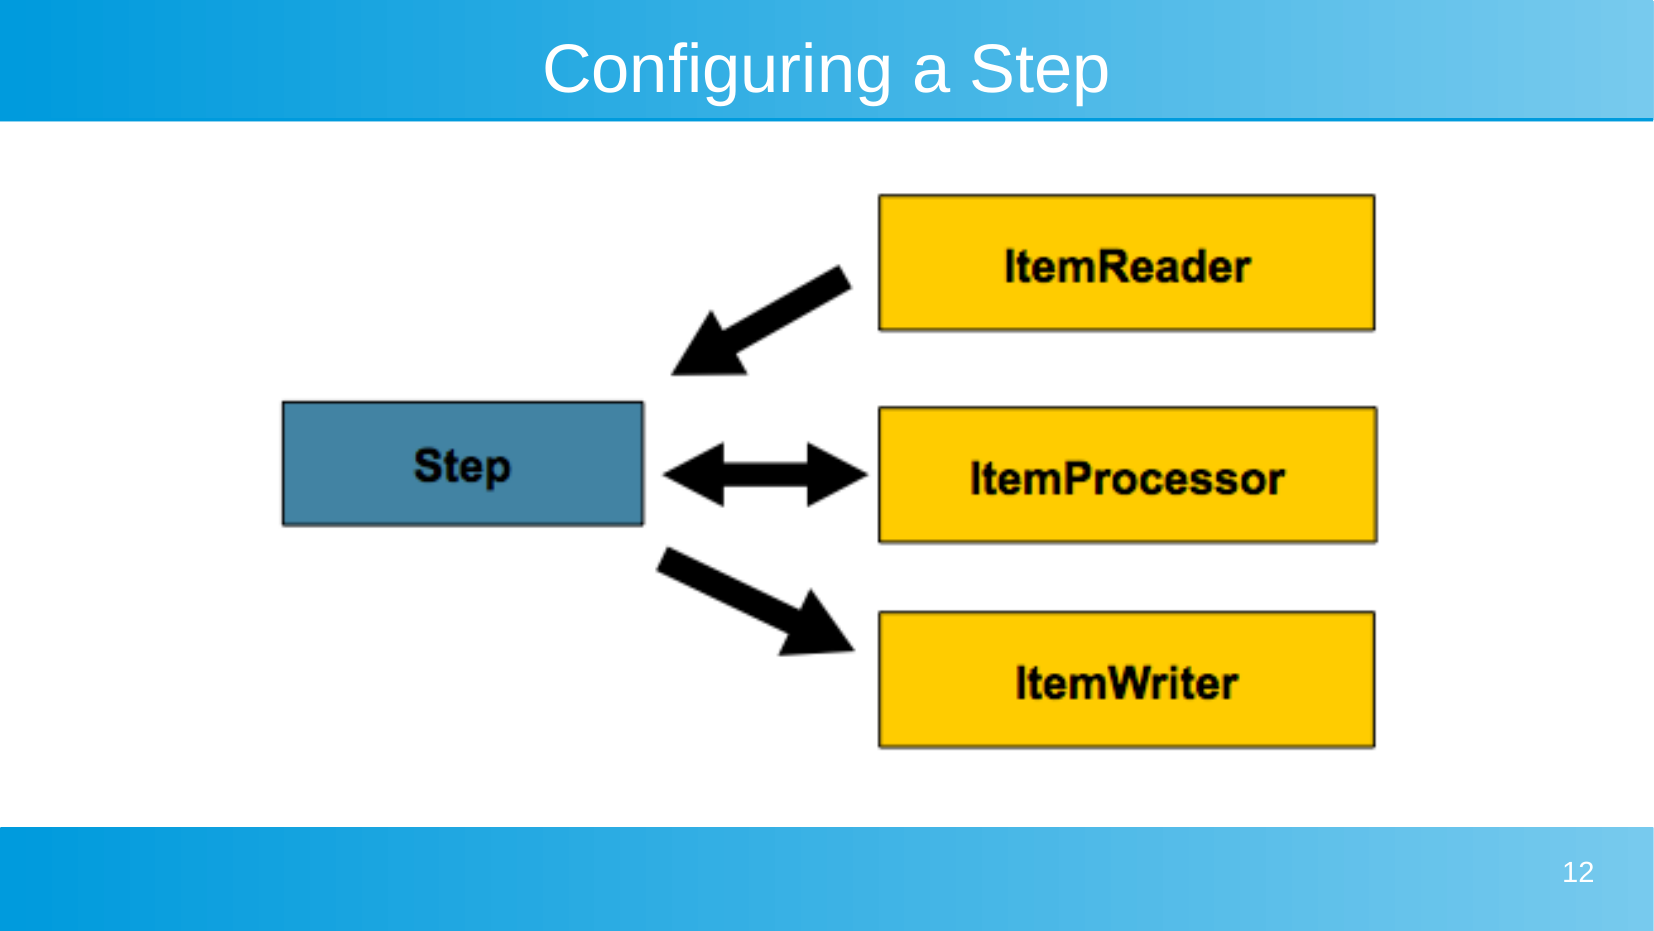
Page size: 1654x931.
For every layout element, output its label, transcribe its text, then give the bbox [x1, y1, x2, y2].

title Configuring a Step [59, 29, 1595, 108]
picture [260, 177, 1394, 768]
